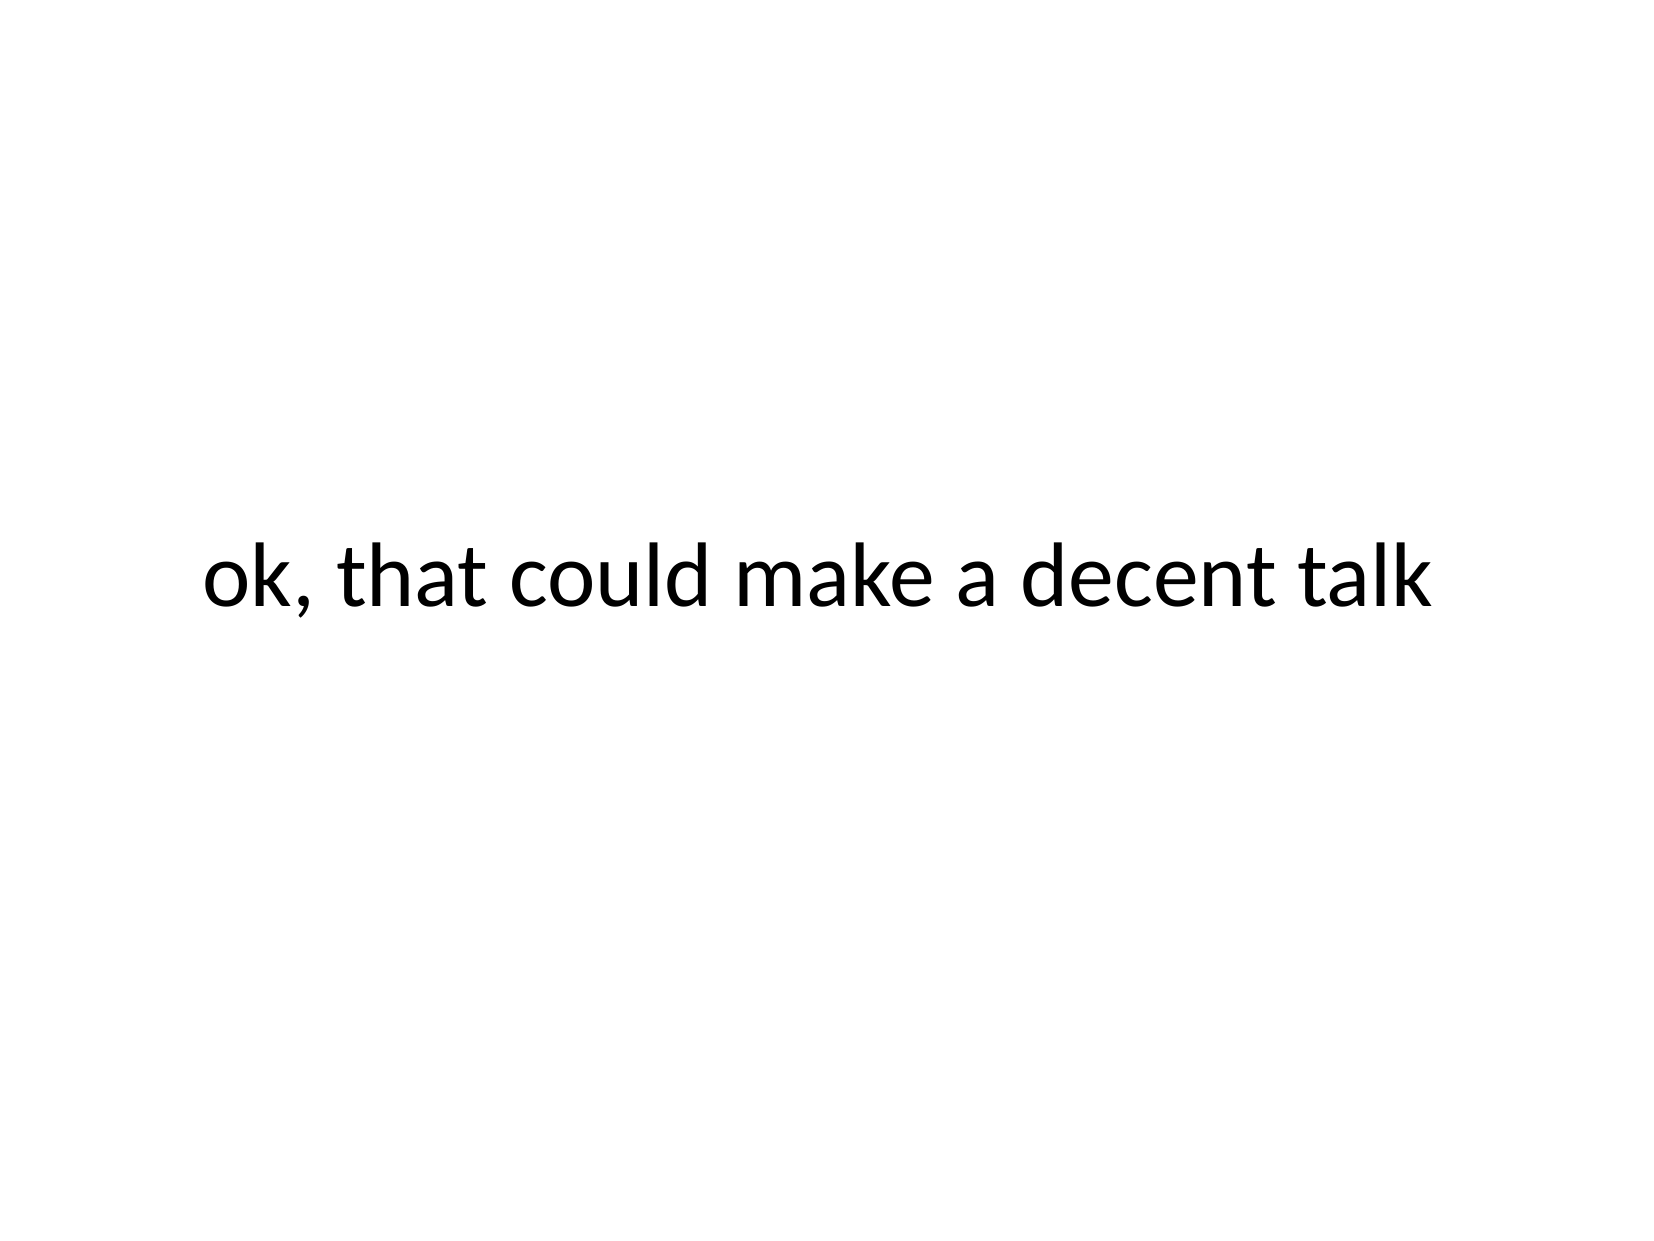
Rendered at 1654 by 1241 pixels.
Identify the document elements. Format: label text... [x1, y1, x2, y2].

title ok, that could make a decent talk [75, 480, 1564, 688]
